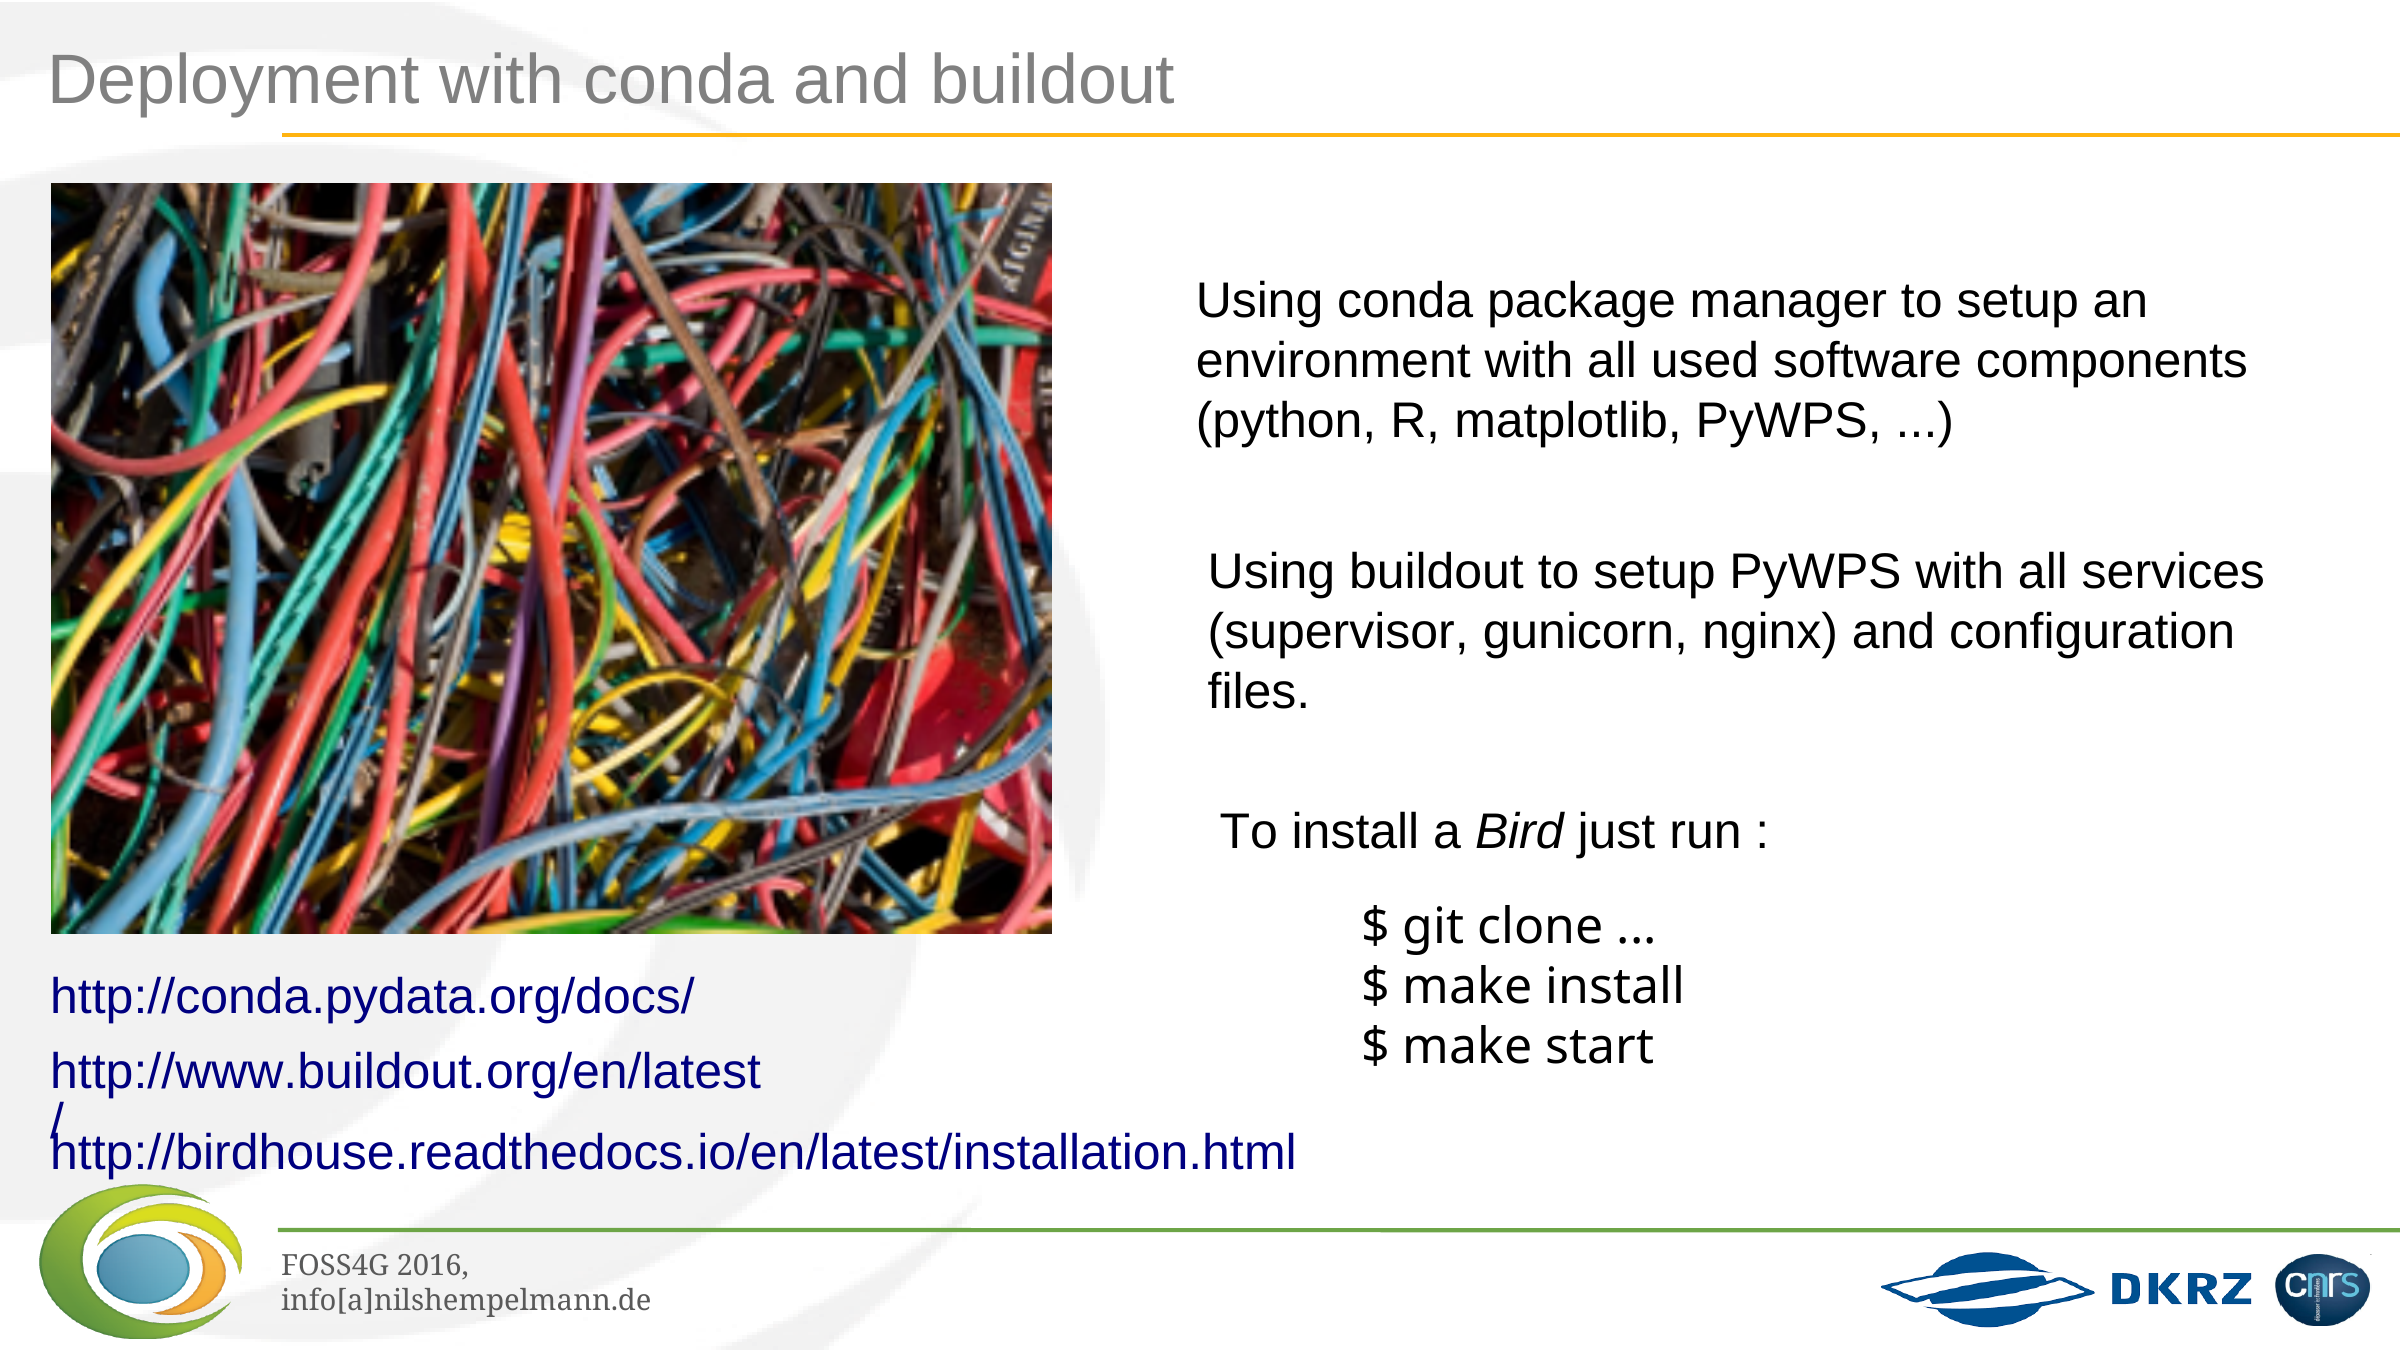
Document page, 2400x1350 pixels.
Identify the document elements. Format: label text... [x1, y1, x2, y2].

text_box Deployment with conda and buildout [47, 34, 1501, 119]
text_box $ git clone ... $ make install $ make start [1346, 885, 1828, 1081]
text_box To install a Bird just run : [1204, 791, 1793, 867]
text_box Using buildout to setup PyWPS with all services (supervisor, gunicorn, nginx) and configuration files. [1192, 531, 2308, 762]
text_box http://www.buildout.org/en/latest/ [35, 1032, 788, 1107]
text_box http://conda.pydata.org/docs/ [35, 956, 1111, 1032]
text_box http://birdhouse.readthedocs.io/en/latest/installation.html [35, 1112, 1314, 1187]
text_box Using conda package manager to setup an environment with all used software components (python, R, matplotlib, PyWPS, ...) [1181, 259, 2279, 455]
picture [0, 0, 2400, 1350]
